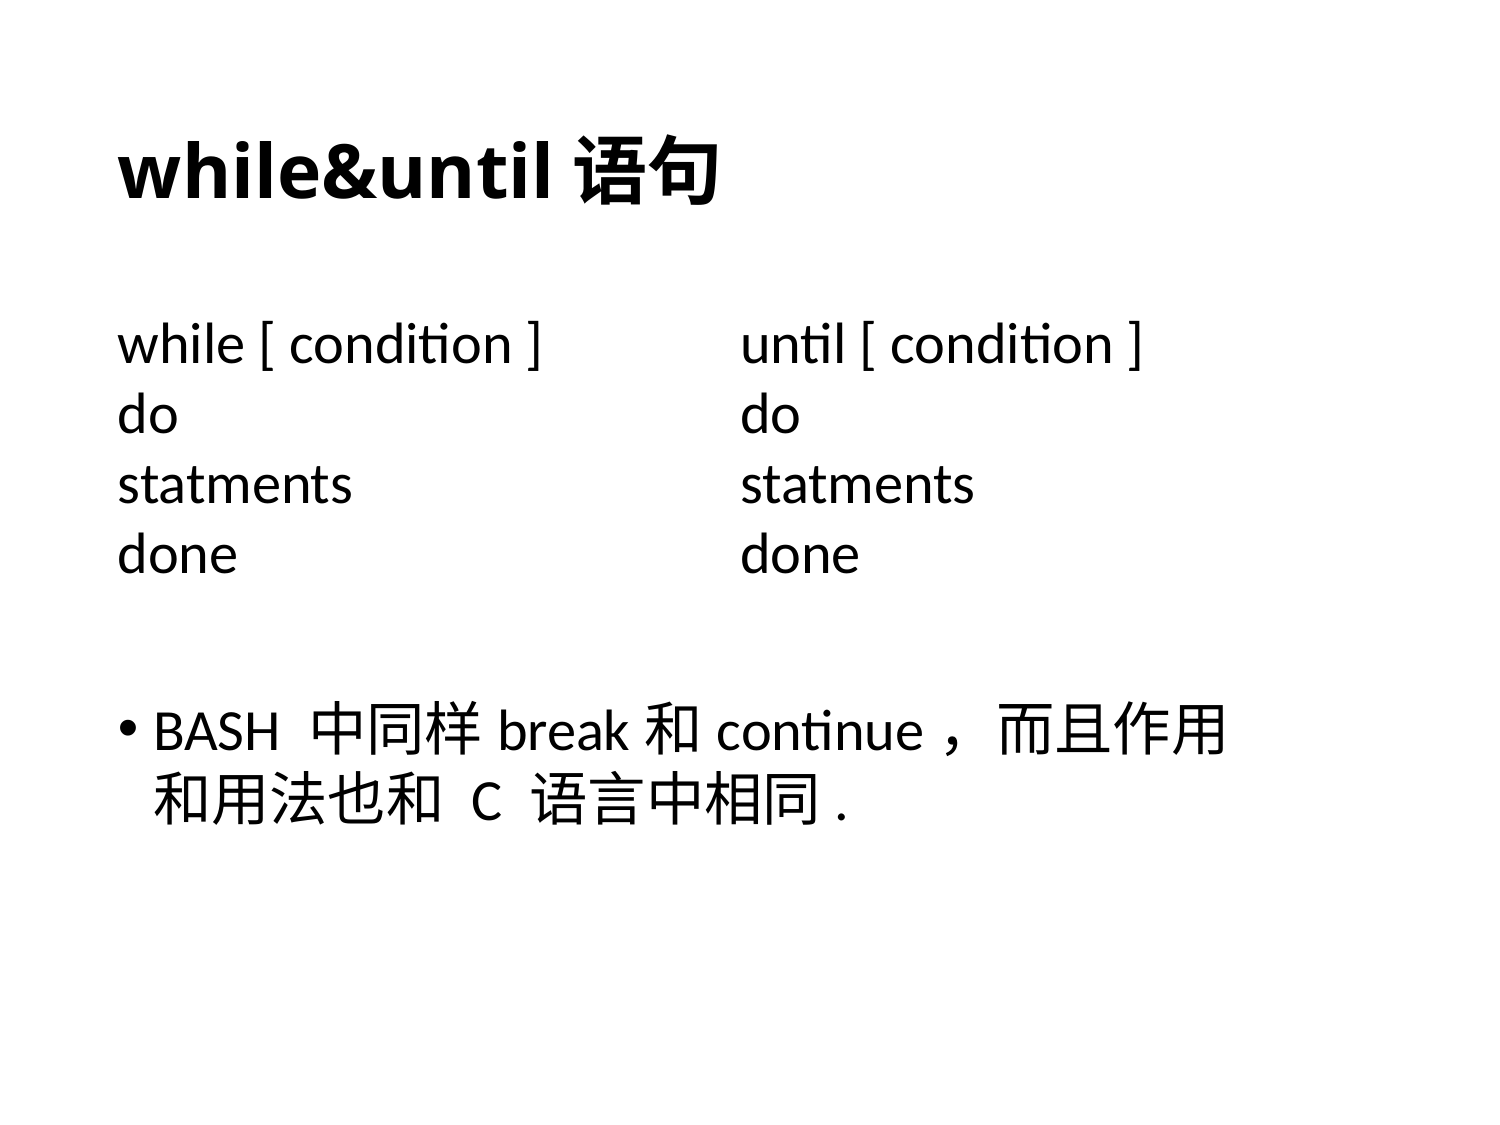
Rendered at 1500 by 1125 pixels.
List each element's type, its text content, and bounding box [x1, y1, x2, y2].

text_box BASH 中同样break和continue，而且作用和用法也和 C 语言中相同. [103, 684, 1261, 1120]
text_box while&until语句 [103, 59, 1397, 277]
text_box until [ condition ] do statments done [725, 297, 1261, 593]
text_box while [ condition ] do statments done [103, 297, 638, 663]
